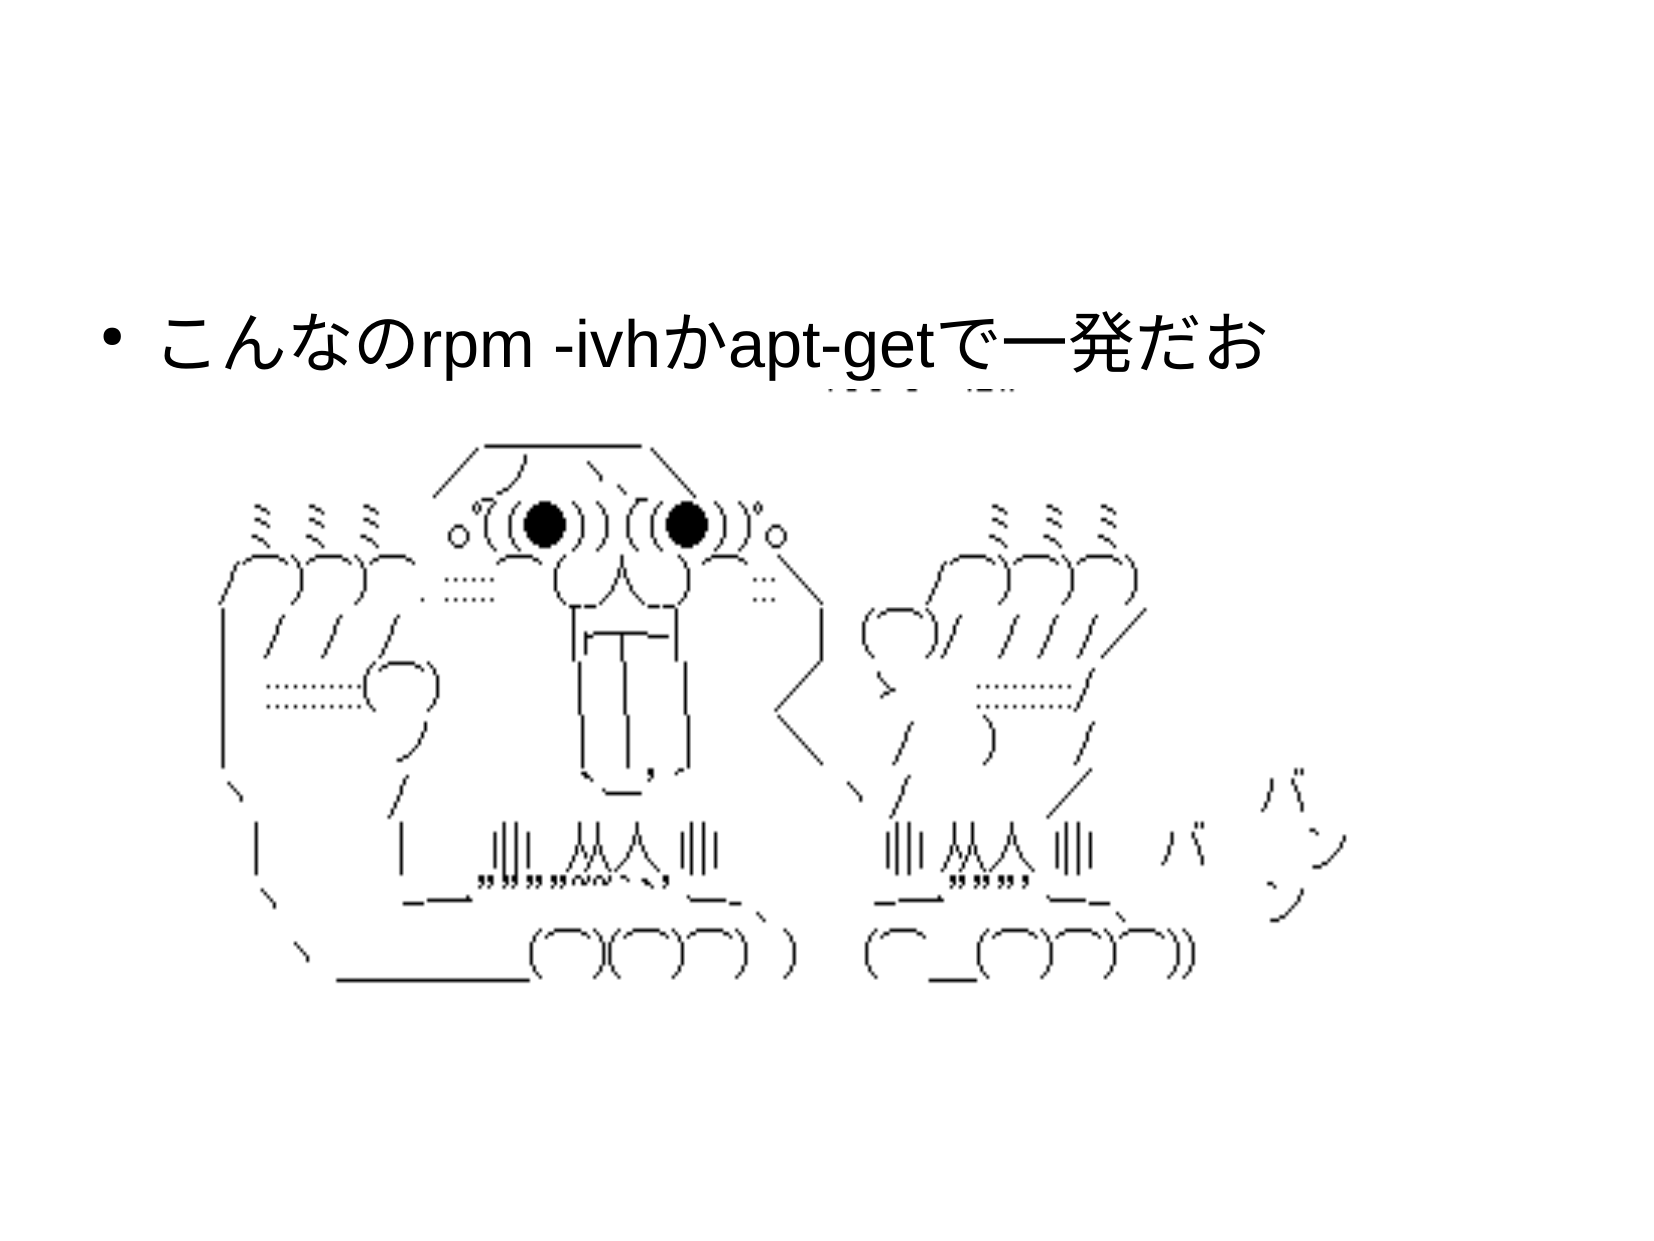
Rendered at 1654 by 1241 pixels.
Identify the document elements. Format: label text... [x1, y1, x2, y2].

picture [153, 389, 1371, 1040]
list こんなのrpm -ivhかapt-getで一発だお [82, 290, 1571, 634]
